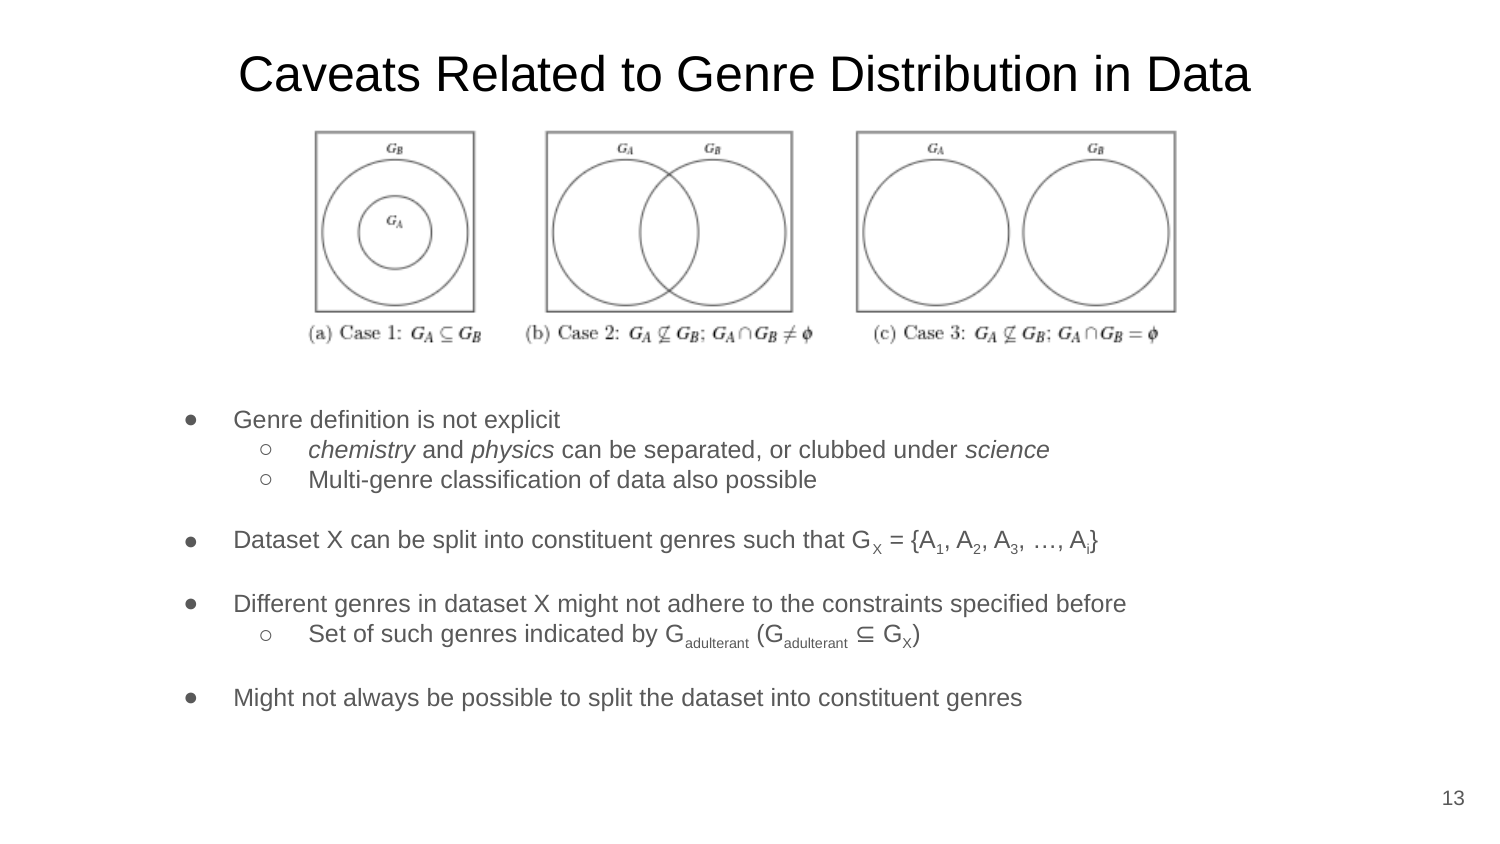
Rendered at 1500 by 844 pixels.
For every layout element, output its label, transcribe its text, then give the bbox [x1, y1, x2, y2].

list Genre definition is not explicit chemistry and physics can be separated, or clubbed under science Multi-genre classification of data also possible Dataset X can be split into constituent genres such that GX = {A1, A2, A3, …, Ai} Different genres in dataset X might not adhere to the constraints specified before Set of such genres indicated by Gadulterant (Gadulterant ⊆ GX) Might not always be possible to split the dataset into constituent genres [143, 388, 1335, 715]
title Caveats Related to Genre Distribution in Data [223, 26, 1277, 92]
slide_number 1 [1389, 764, 1480, 830]
picture [287, 128, 1191, 352]
